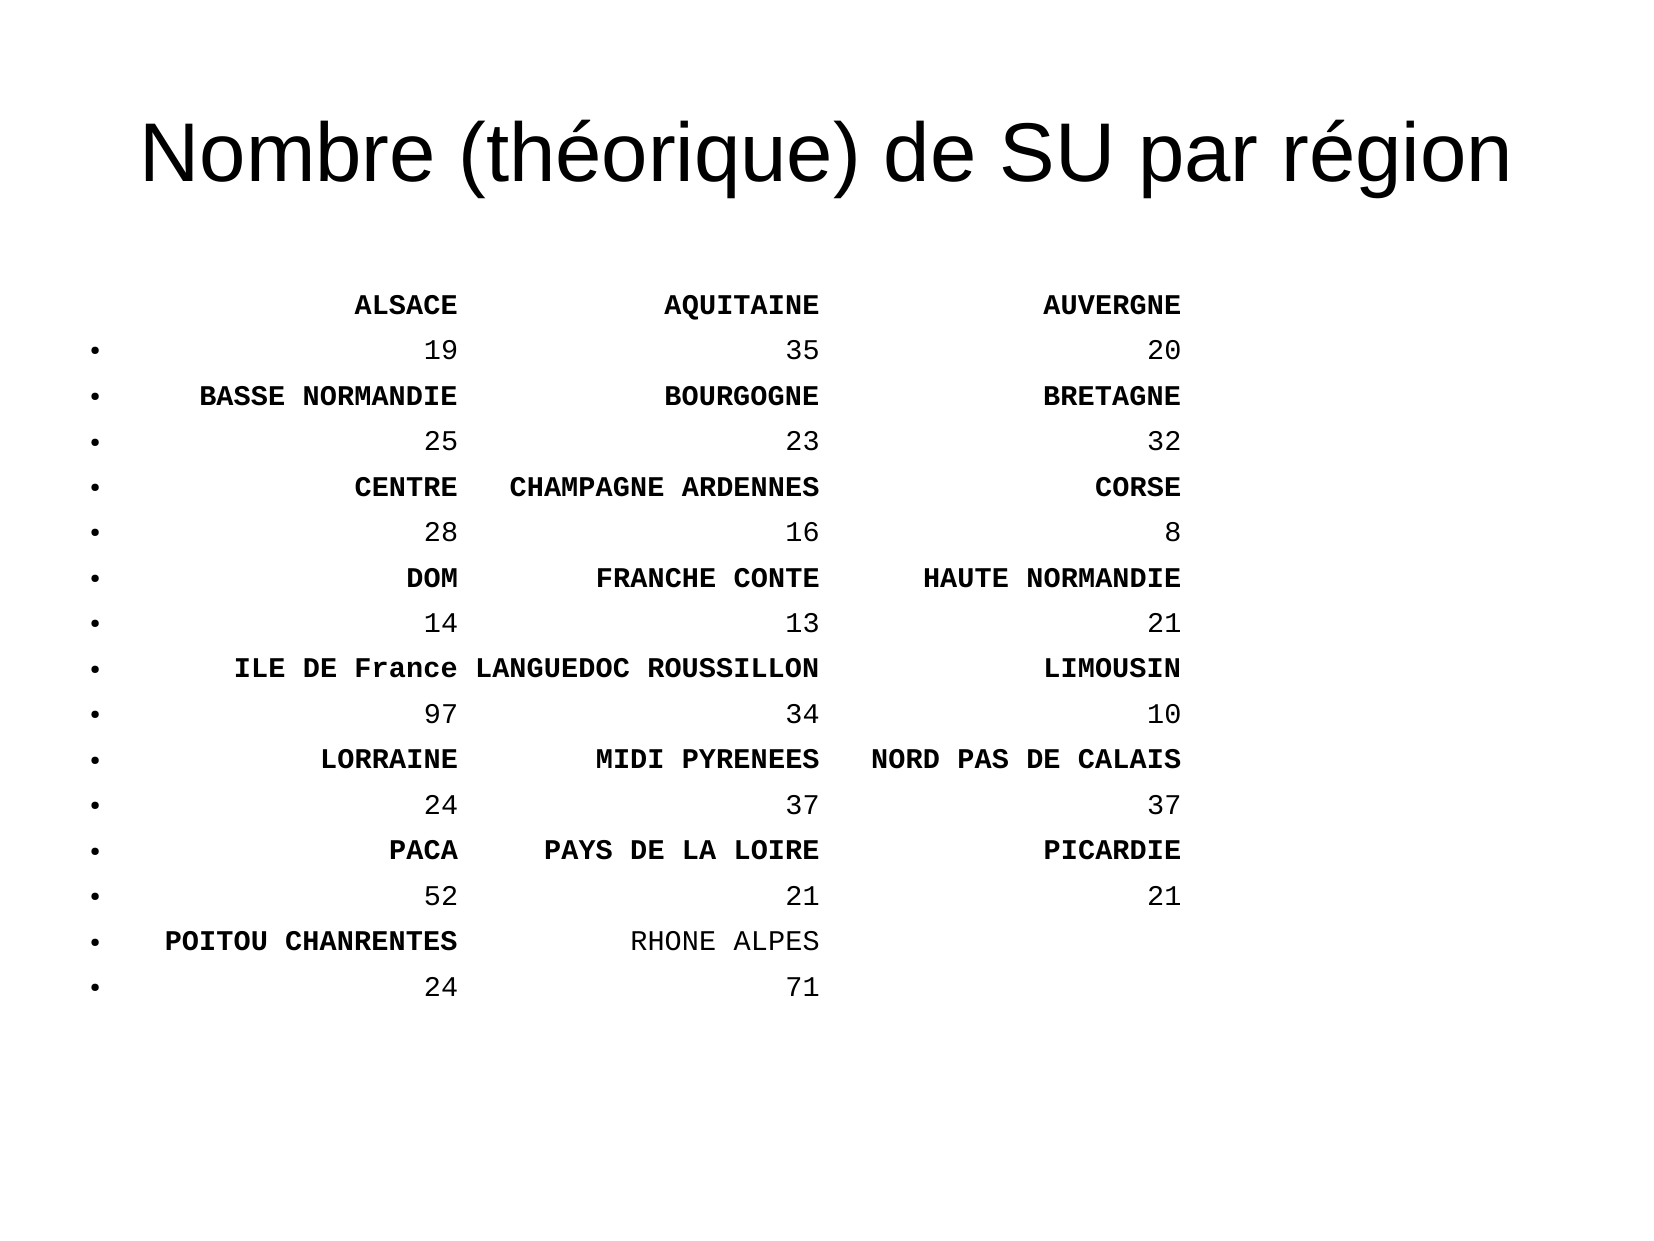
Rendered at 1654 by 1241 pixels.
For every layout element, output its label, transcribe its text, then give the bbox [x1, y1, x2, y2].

title Nombre (théorique) de SU par région [82, 49, 1571, 257]
list ALSACE AQUITAINE AUVERGNE 19 35 20 BASSE NORMANDIE BOURGOGNE BRETAGNE 25 23 32 CENTRE CHAMPAGNE ARDENNES CORSE 28 16 8 DOM FRANCHE CONTE HAUTE NORMANDIE 14 13 21 ILE DE France LANGUEDOC ROUSSILLON LIMOUSIN 97 34 10 LORRAINE MIDI PYRENEES NORD PAS DE CALAIS 24 37 37 PACA PAYS DE LA LOIRE PICARDIE 52 21 21 POITOU CHANRENTES RHONE ALPES 24 71 [82, 290, 1571, 1010]
